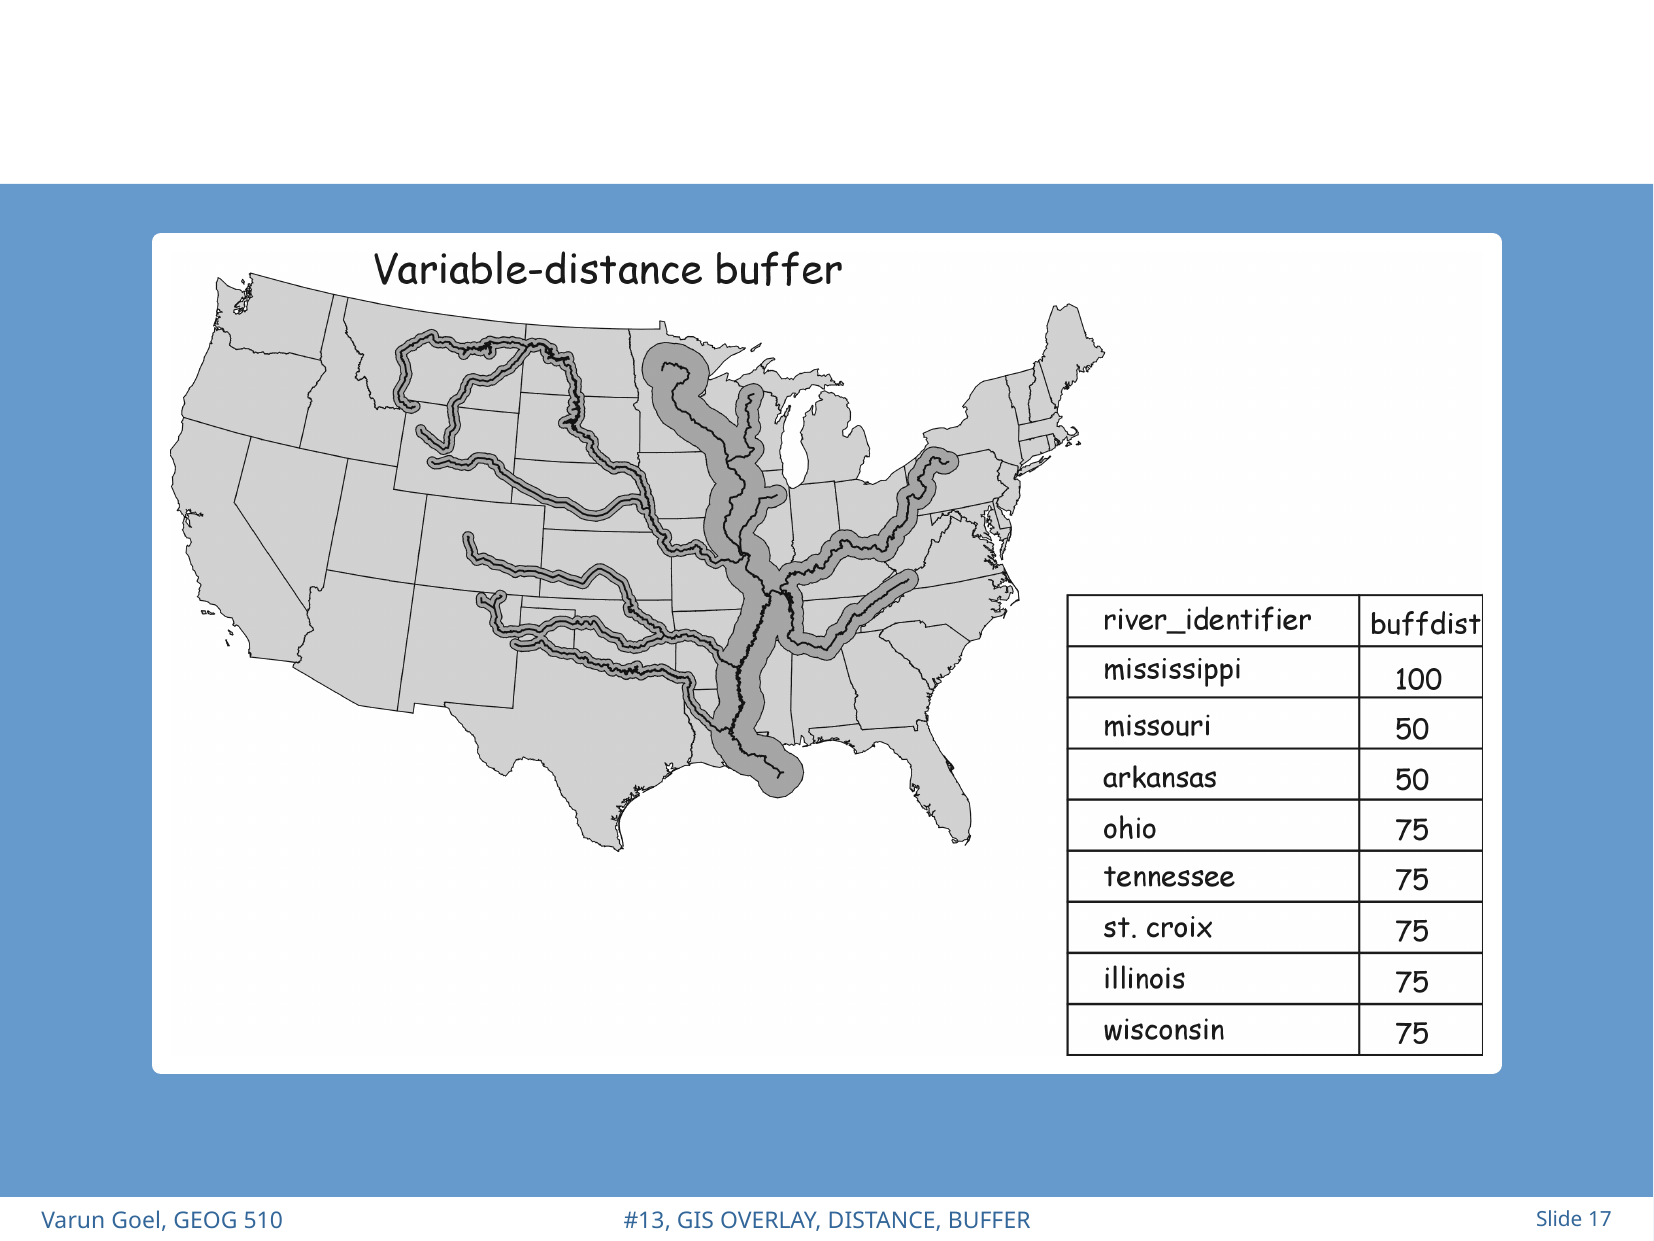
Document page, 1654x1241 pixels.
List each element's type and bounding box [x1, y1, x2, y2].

picture [169, 251, 1484, 1056]
